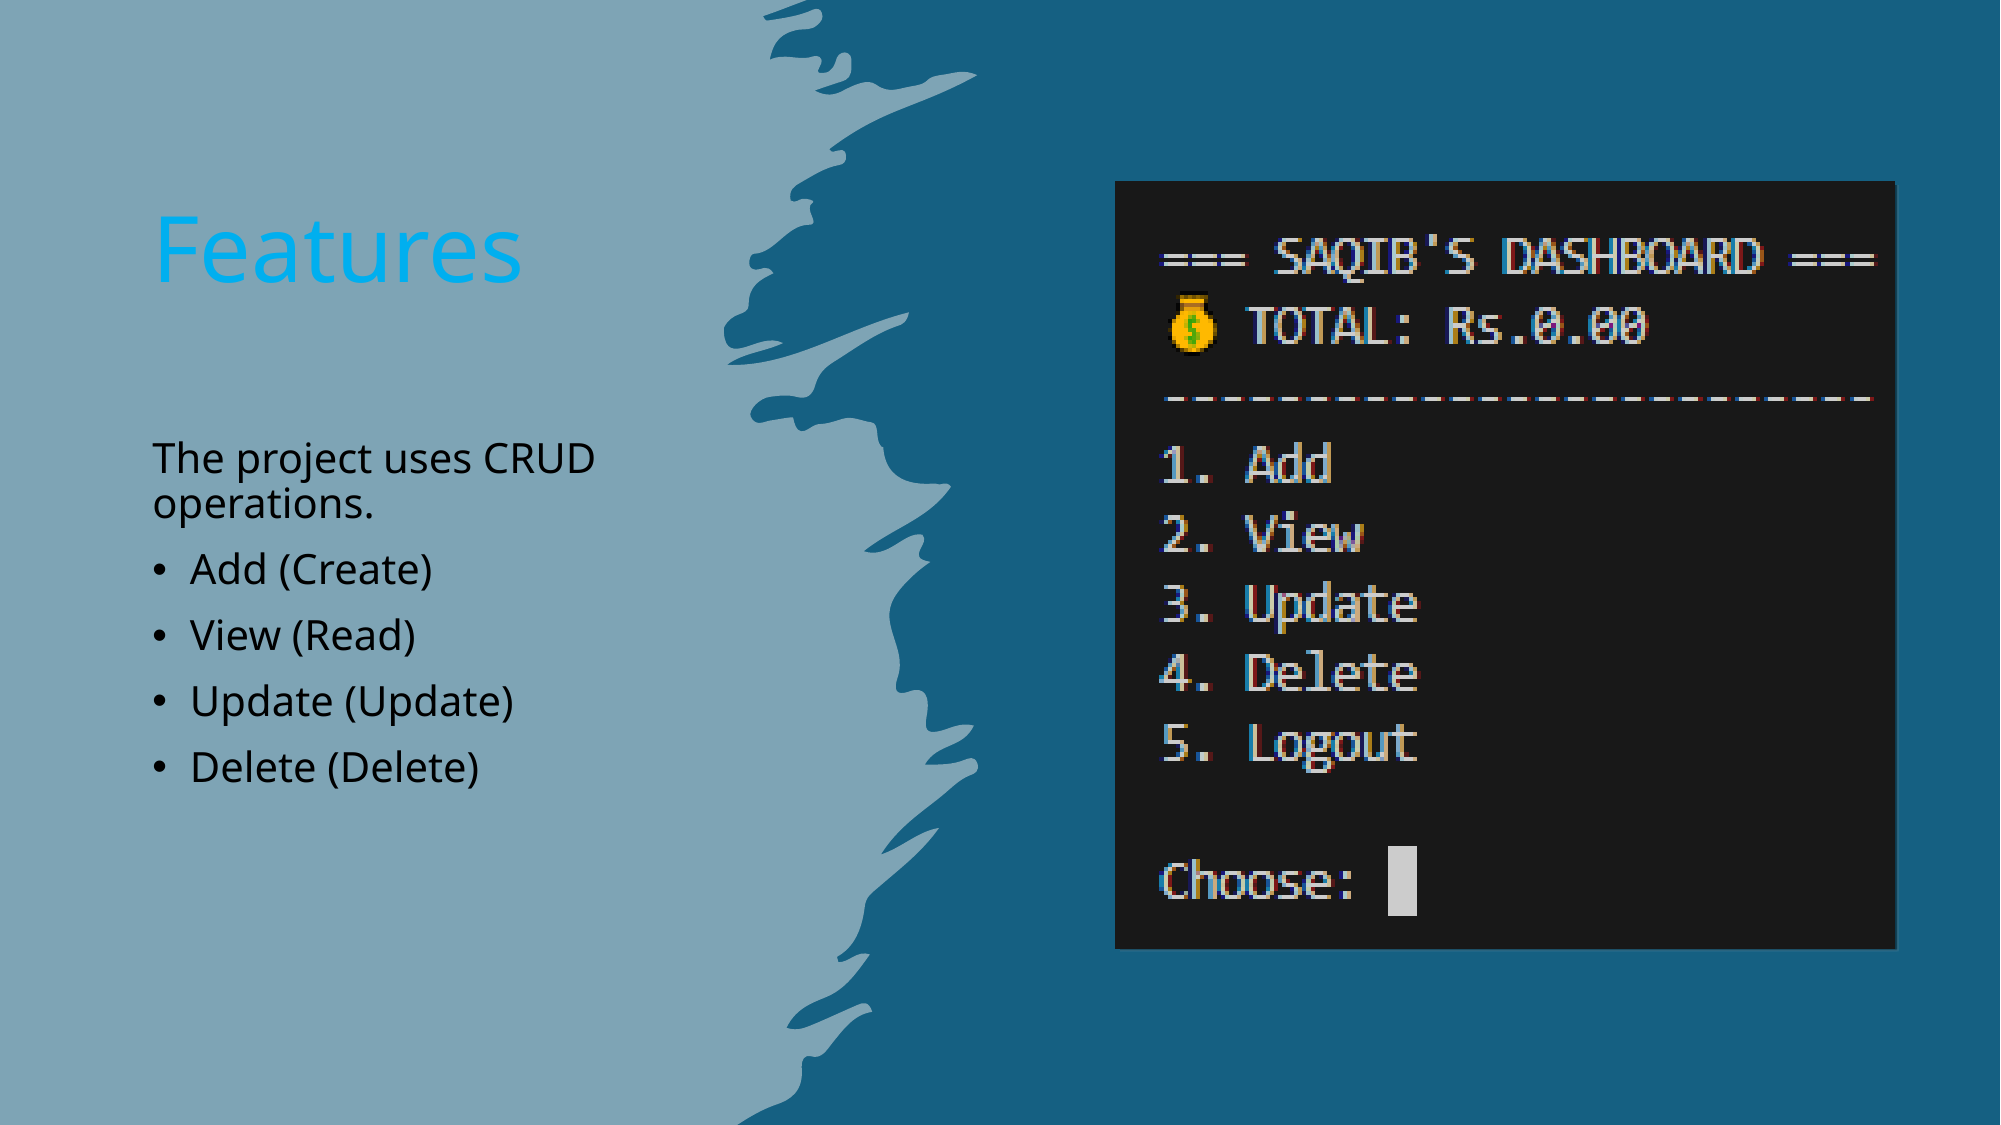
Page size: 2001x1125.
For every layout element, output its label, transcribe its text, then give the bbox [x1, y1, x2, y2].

picture [1115, 181, 1895, 949]
text_box [0, 0, 2000, 1125]
list The project uses CRUD operations. Add (Create) View (Read) Update (Update) Delete (Delete) [137, 430, 776, 1014]
title Features [137, 105, 776, 401]
